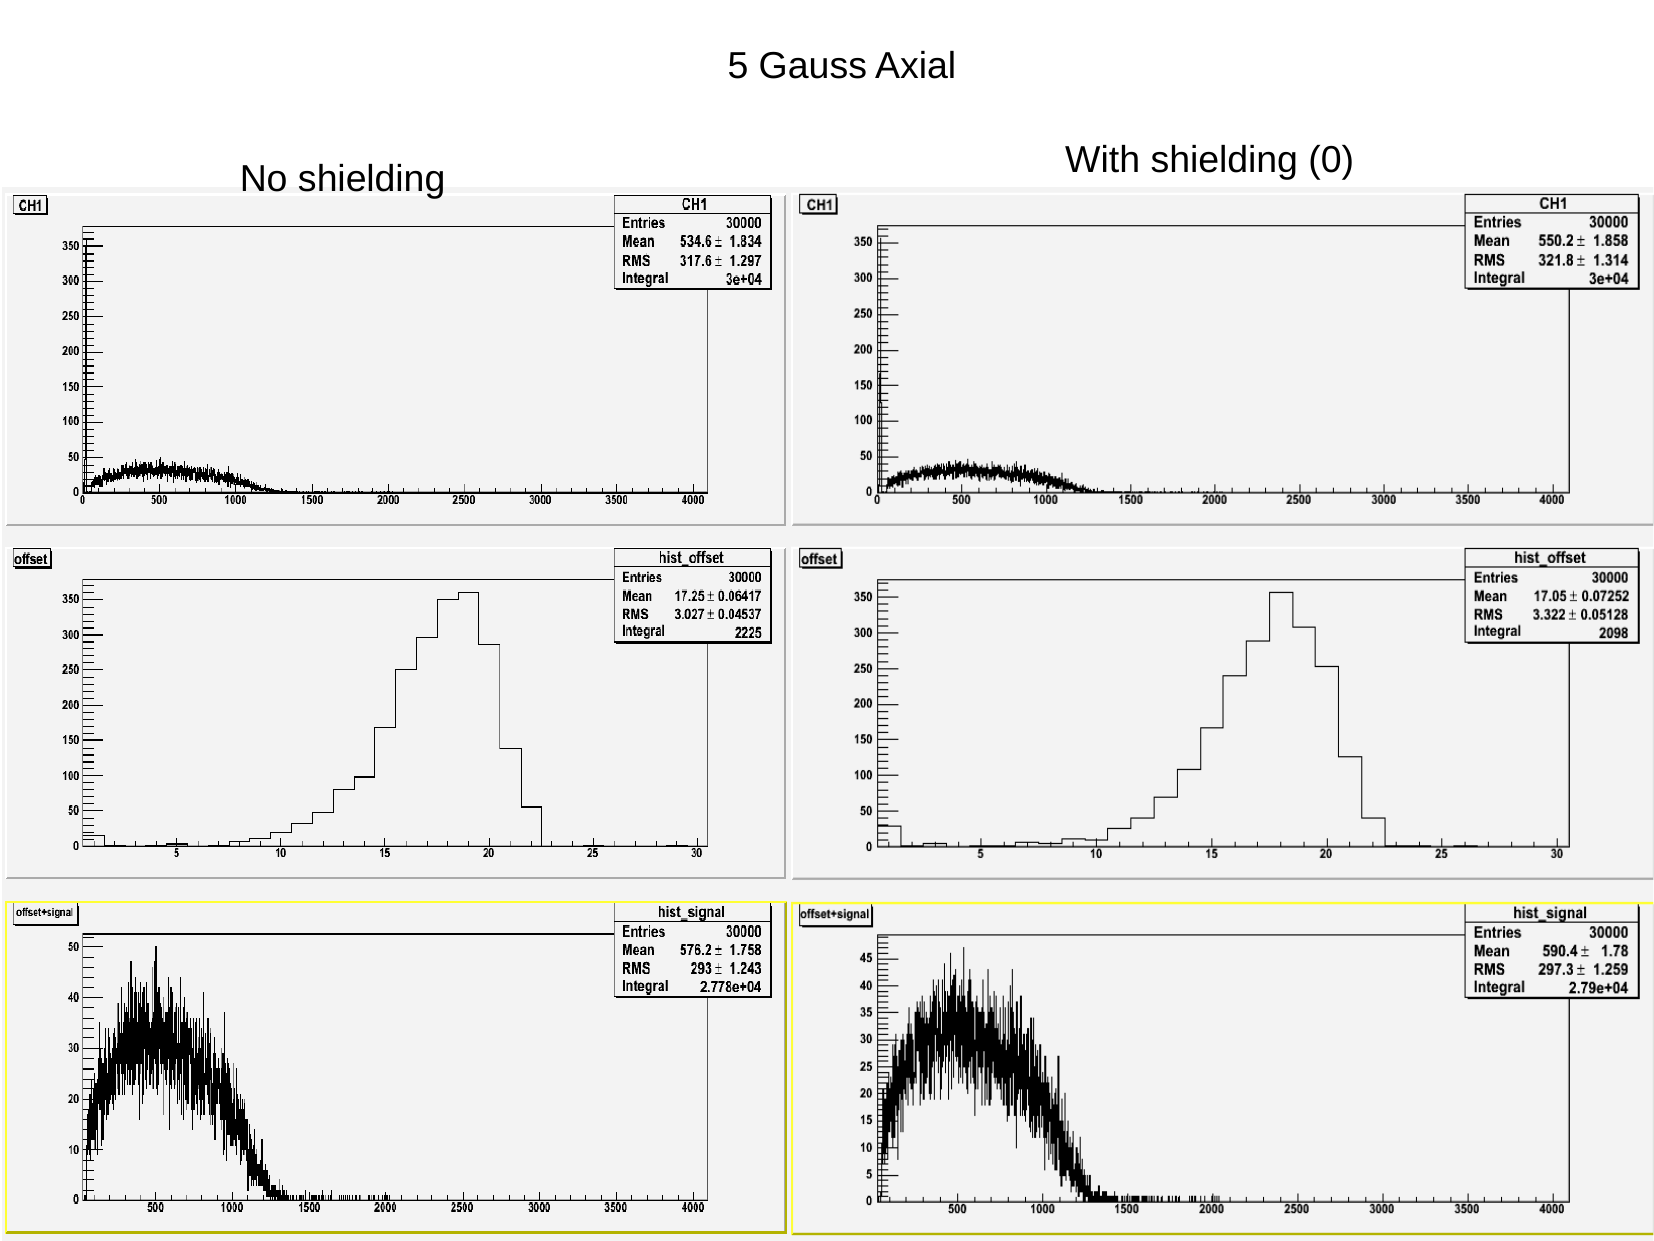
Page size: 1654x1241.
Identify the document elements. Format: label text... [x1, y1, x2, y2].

text_box 5 Gauss Axial [712, 37, 1051, 95]
text_box With shielding (0) [1050, 130, 1388, 188]
picture [2, 187, 1654, 1241]
text_box No shielding [225, 150, 563, 207]
